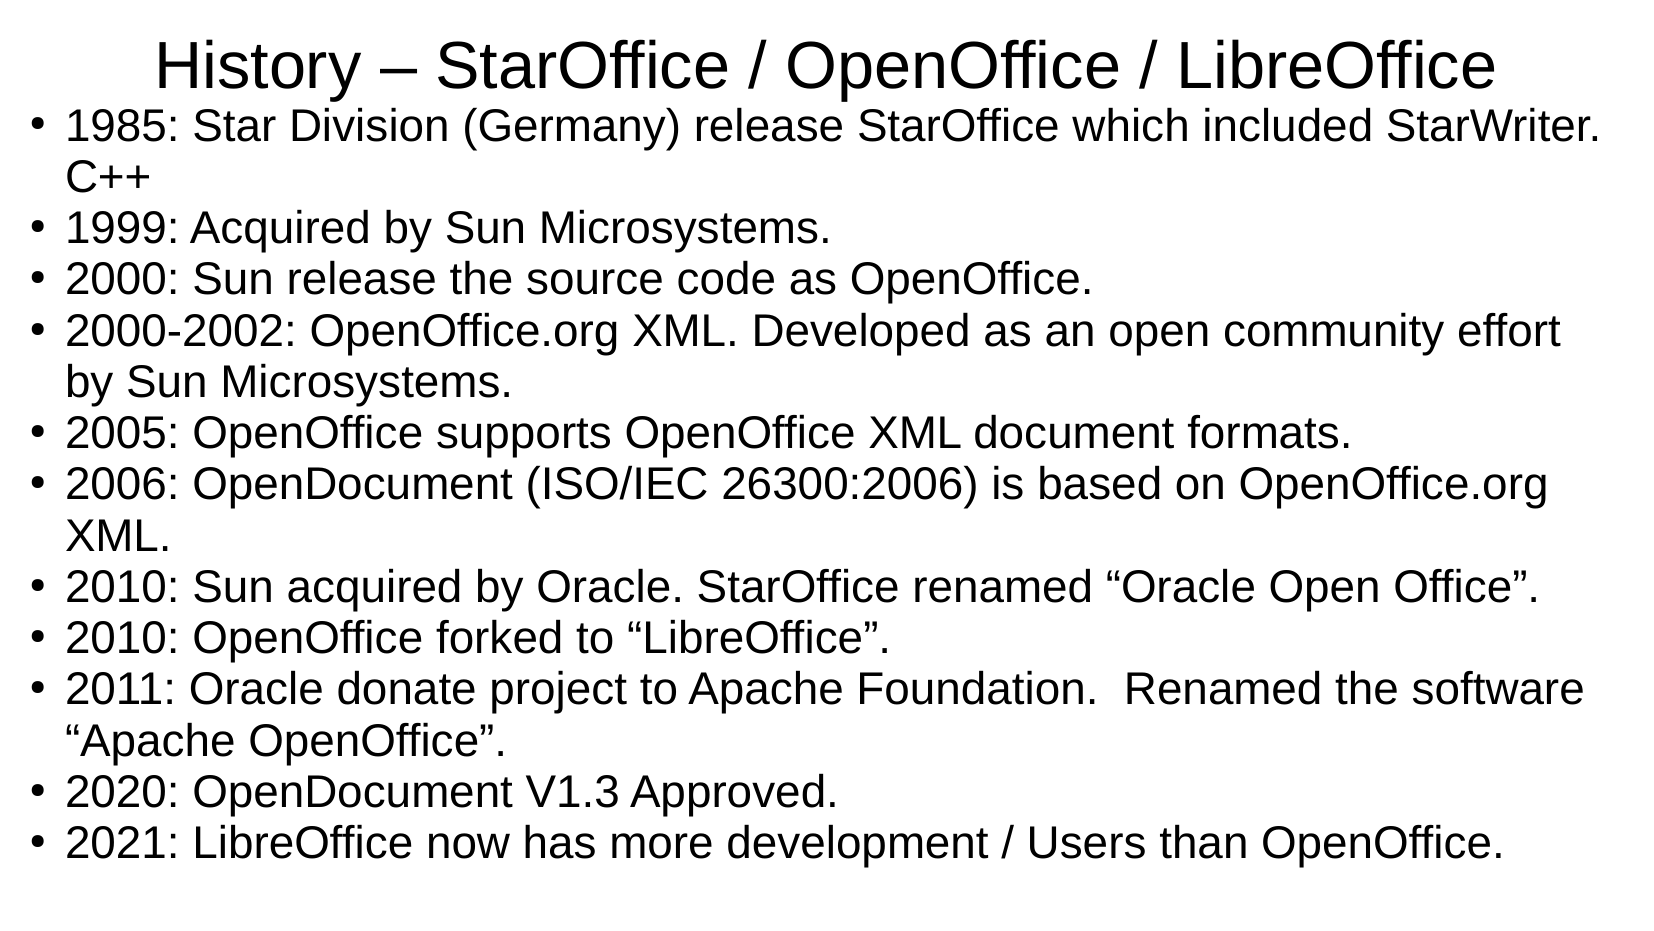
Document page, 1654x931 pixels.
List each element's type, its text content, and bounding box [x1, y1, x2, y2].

subtitle 1985: Star Division (Germany) release StarOffice which included StarWriter. C++ 1999: Acquired by Sun Microsystems. 2000: Sun release the source code as OpenOffice. 2000-2002: OpenOffice.org XML. Developed as an open community effort by Sun Microsystems. 2005: OpenOffice supports OpenOffice XML document formats. 2006: OpenDocument (ISO/IEC 26300:2006) is based on OpenOffice.org XML. 2010: Sun acquired by Oracle. StarOffice renamed “Oracle Open Office”. 2010: OpenOffice forked to “LibreOffice”. 2011: Oracle donate project to Apache Foundation. Renamed the software “Apache OpenOffice”. 2020: OpenDocument V1.3 Approved. 2021: LibreOffice now has more development / Users than OpenOffice. [29, 99, 1622, 869]
title History – StarOffice / OpenOffice / LibreOffice [82, 27, 1571, 99]
